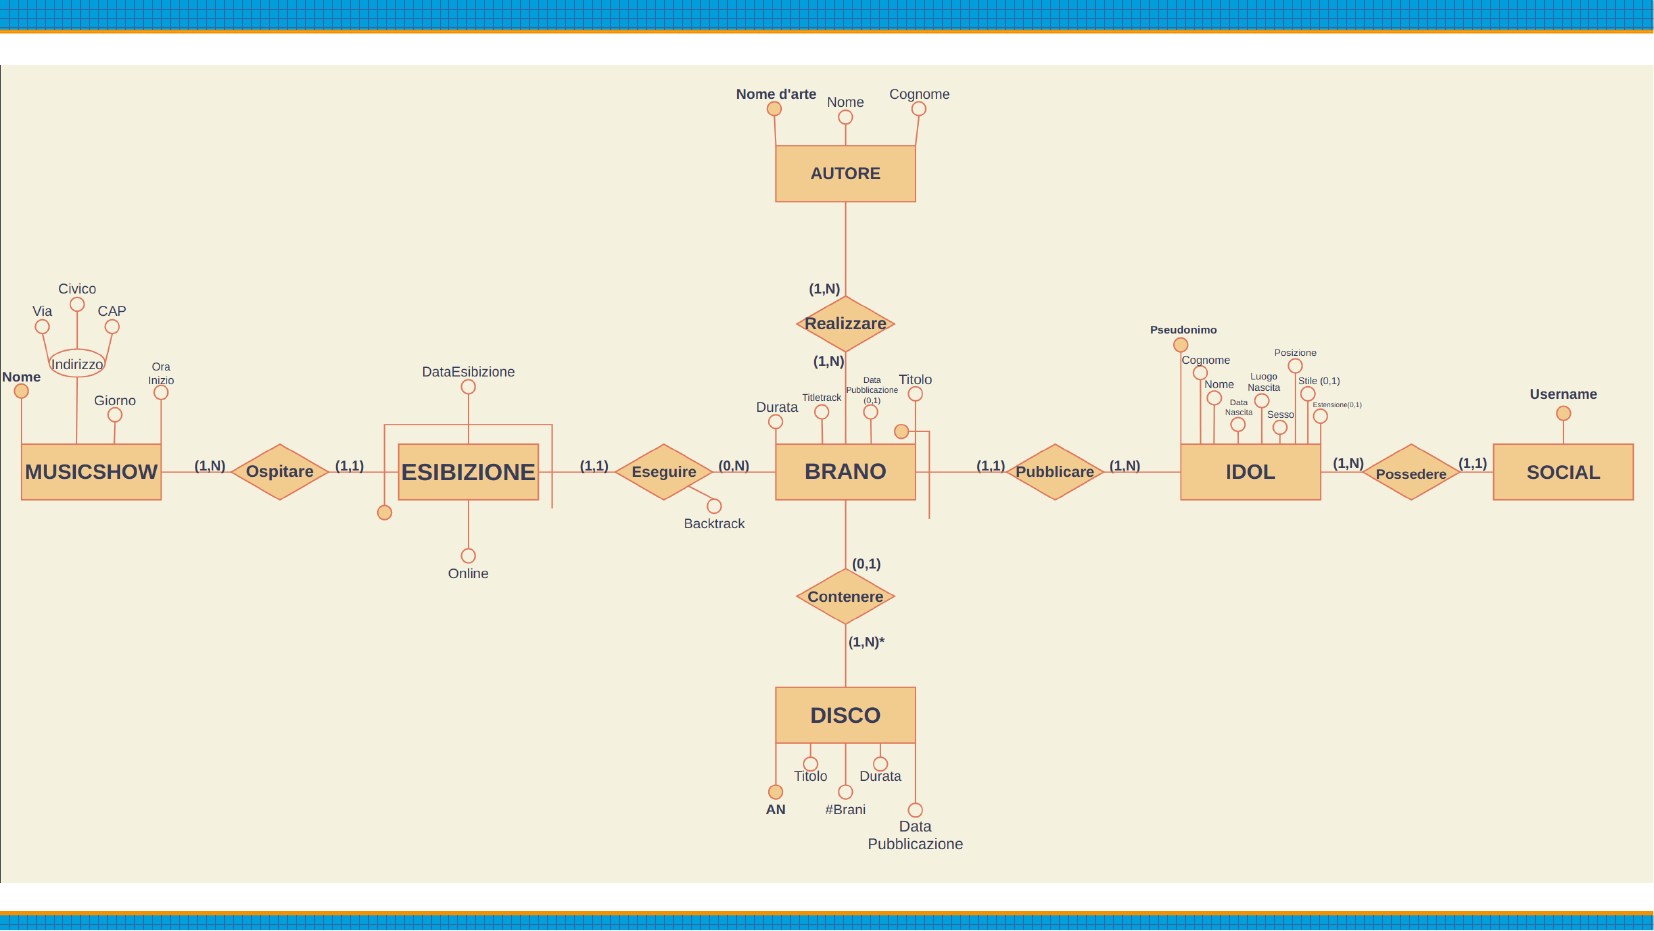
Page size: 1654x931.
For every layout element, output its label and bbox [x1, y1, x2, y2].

picture [0, 65, 1654, 884]
